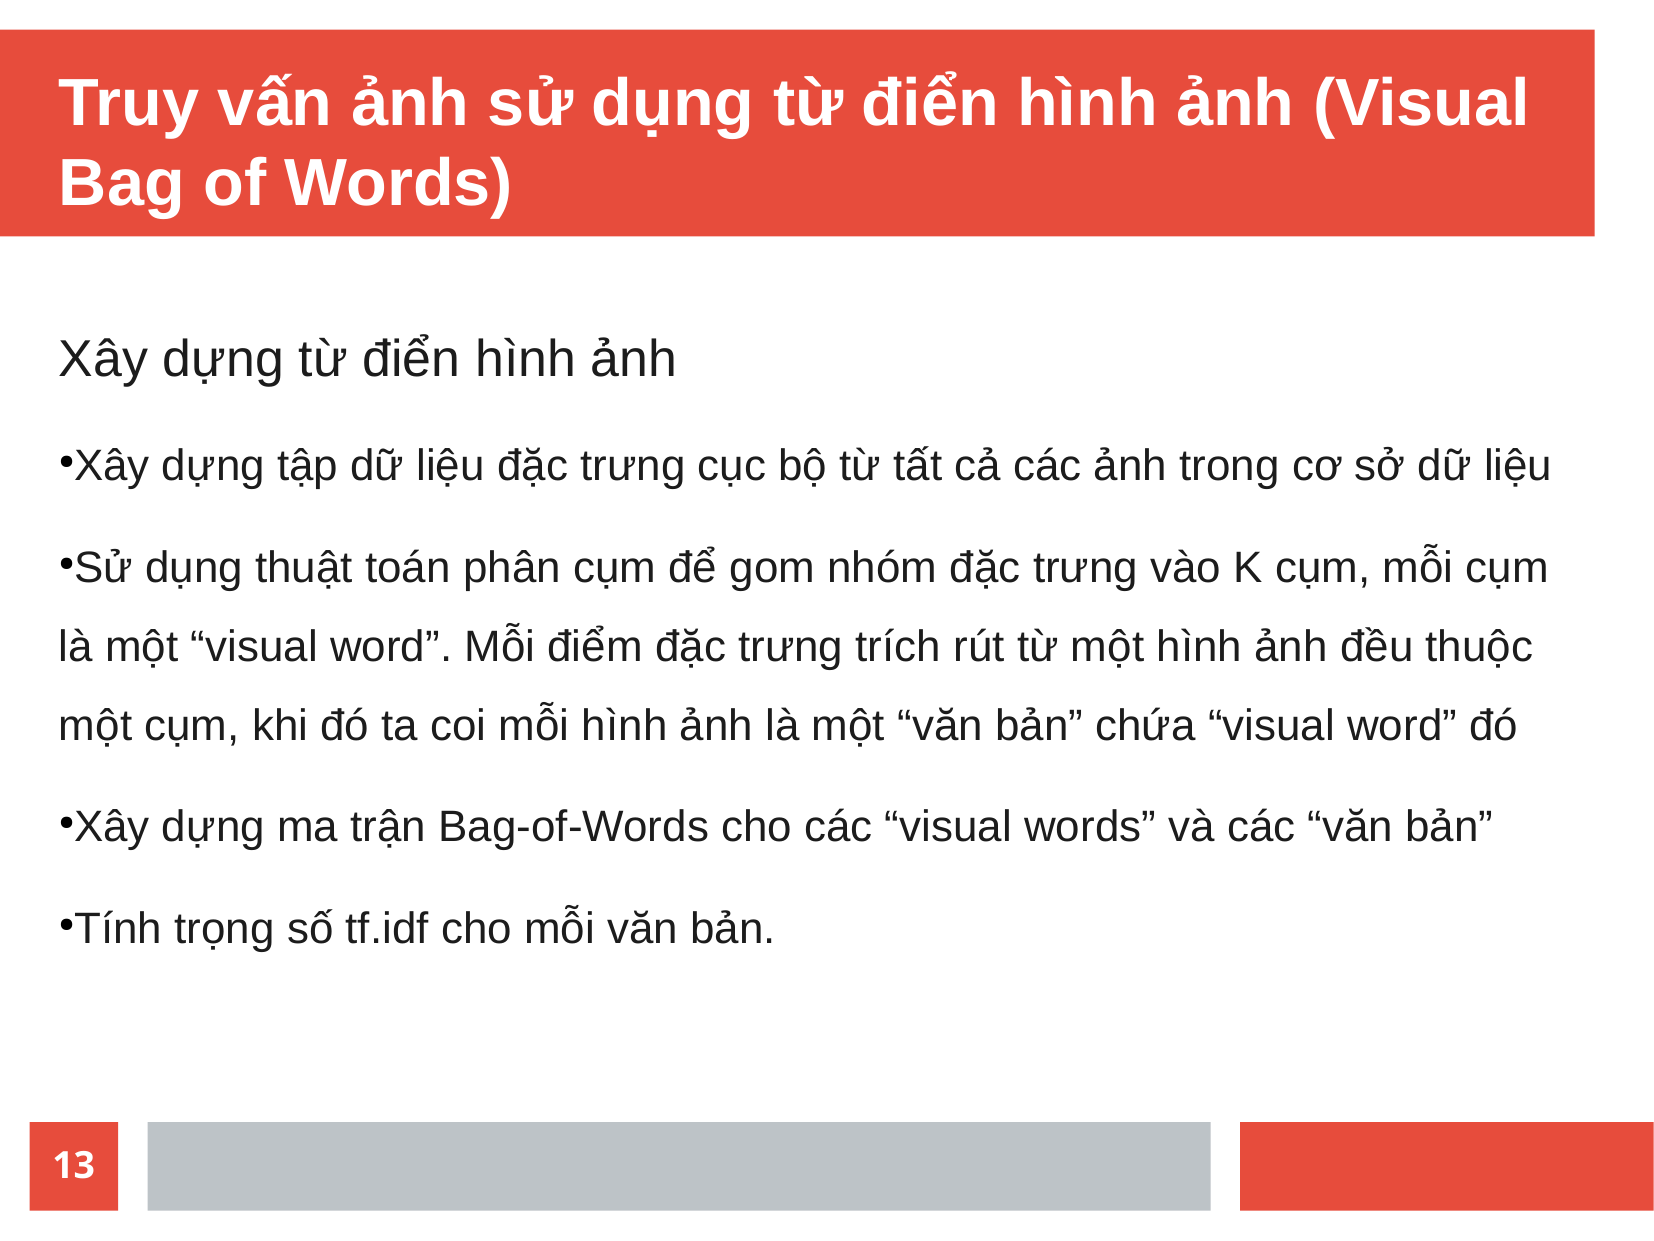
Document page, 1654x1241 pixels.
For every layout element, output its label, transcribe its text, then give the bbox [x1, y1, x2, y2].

title Truy vấn ảnh sử dụng từ điển hình ảnh (Visual Bag of Words) [59, 59, 1595, 207]
text_box [29, 1122, 119, 1211]
list Xây dựng từ điển hình ảnh Xây dựng tập dữ liệu đặc trưng cục bộ từ tất cả các ảnh trong cơ sở dữ liệu Sử dụng thuật toán phân cụm để gom nhóm đặc trưng vào K cụm, mỗi cụm là một “visual word”. Mỗi điểm đặc trưng trích rút từ một hình ảnh đều thuộc một cụm, khi đó ta coi mỗi hình ảnh là một “văn bản” chứa “visual word” đó Xây dựng ma trận Bag-of-Words cho các “visual words” và các “văn bản” Tính trọng số tf.idf cho mỗi văn bản. [59, 324, 1565, 1093]
